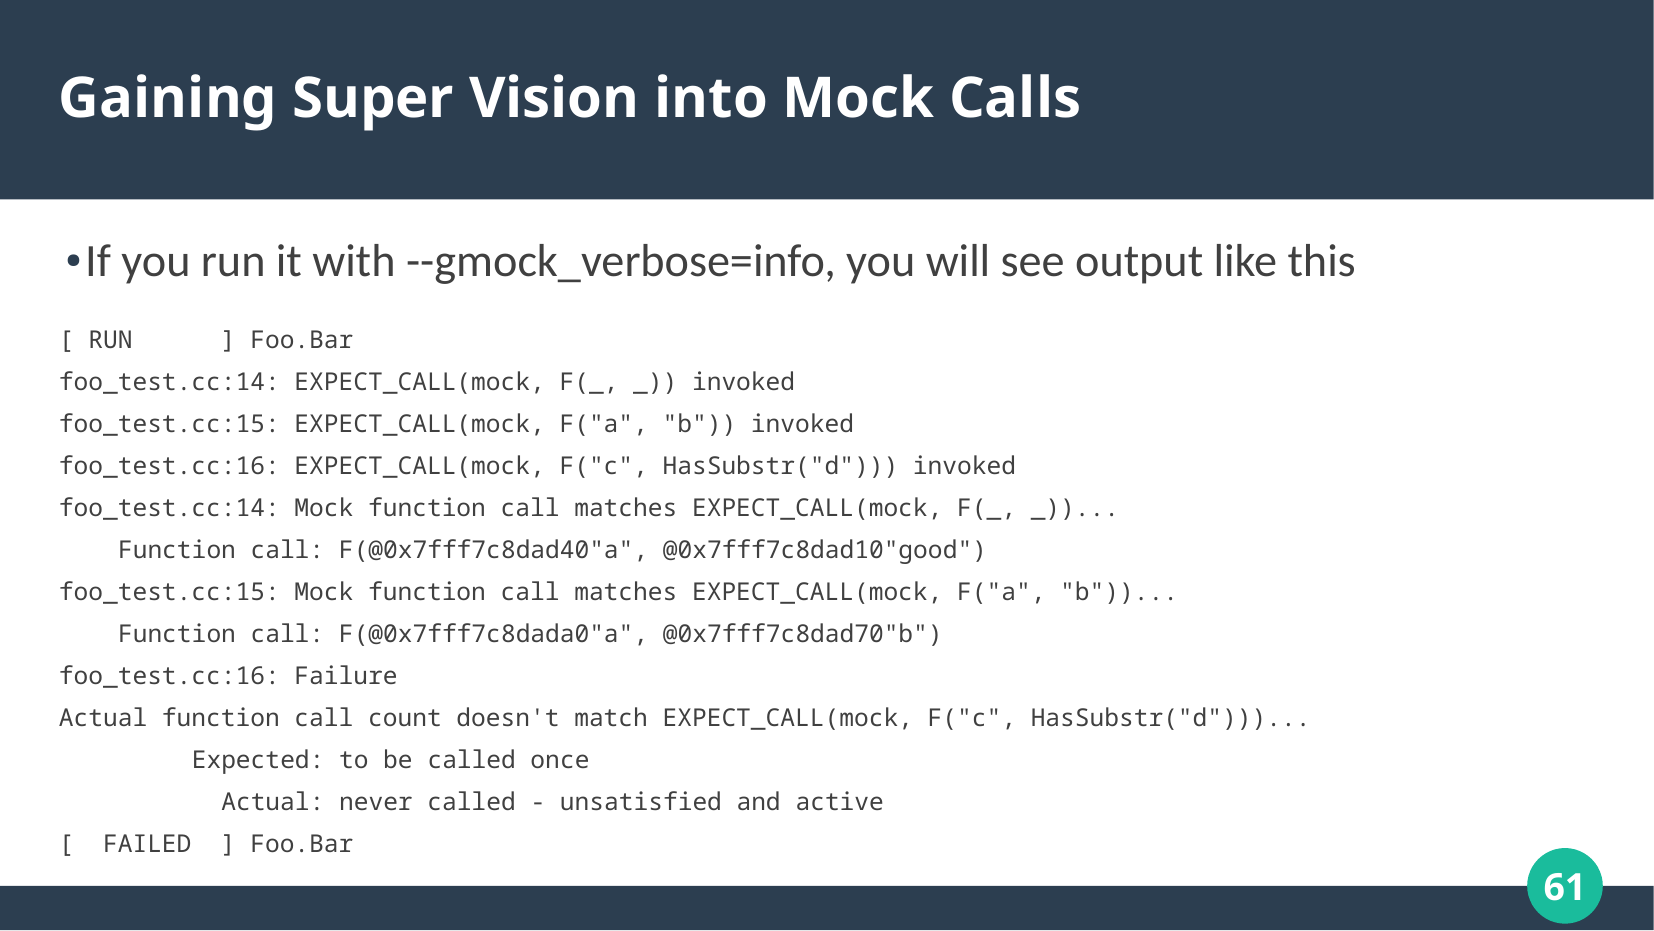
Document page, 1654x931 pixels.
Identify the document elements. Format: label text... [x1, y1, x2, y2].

title Gaining Super Vision into Mock Calls [59, 37, 1595, 155]
list If you run it with --gmock_verbose=info, you will see output like this [ RUN ] Foo.Bar foo_test.cc:14: EXPECT_CALL(mock, F(_, _)) invoked foo_test.cc:15: EXPECT_CALL(mock, F("a", "b")) invoked foo_test.cc:16: EXPECT_CALL(mock, F("c", HasSubstr("d"))) invoked foo_test.cc:14: Mock function call matches EXPECT_CALL(mock, F(_, _))... Function call: F(@0x7fff7c8dad40"a", @0x7fff7c8dad10"good") foo_test.cc:15: Mock function call matches EXPECT_CALL(mock, F("a", "b"))... Function call: F(@0x7fff7c8dada0"a", @0x7fff7c8dad70"b") foo_test.cc:16: Failure Actual function call count doesn't match EXPECT_CALL(mock, F("c", HasSubstr("d")))... Expected: to be called once Actual: never called - unsatisfied and active [ FAILED ] Foo.Bar [59, 243, 1595, 864]
